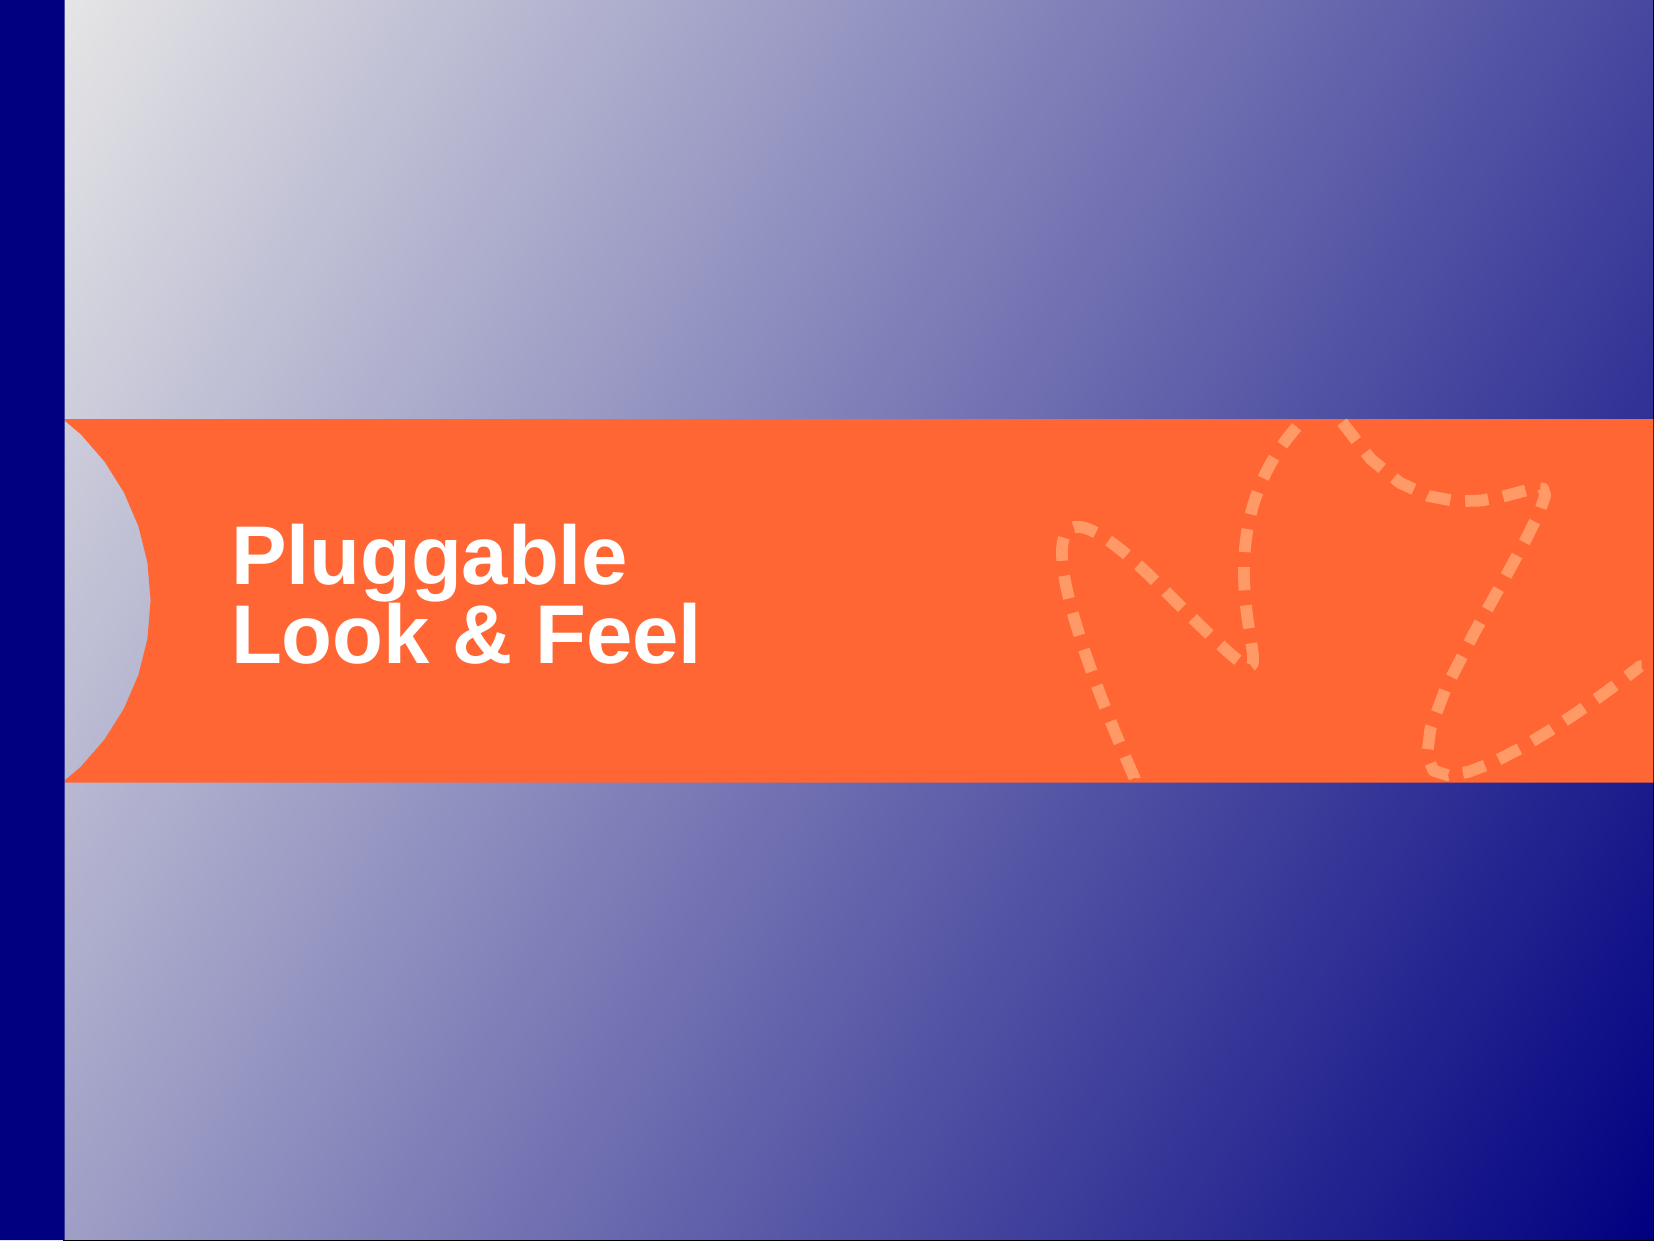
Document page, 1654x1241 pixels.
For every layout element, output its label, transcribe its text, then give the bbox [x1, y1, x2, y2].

title Pluggable Look & Feel [231, 497, 1127, 704]
